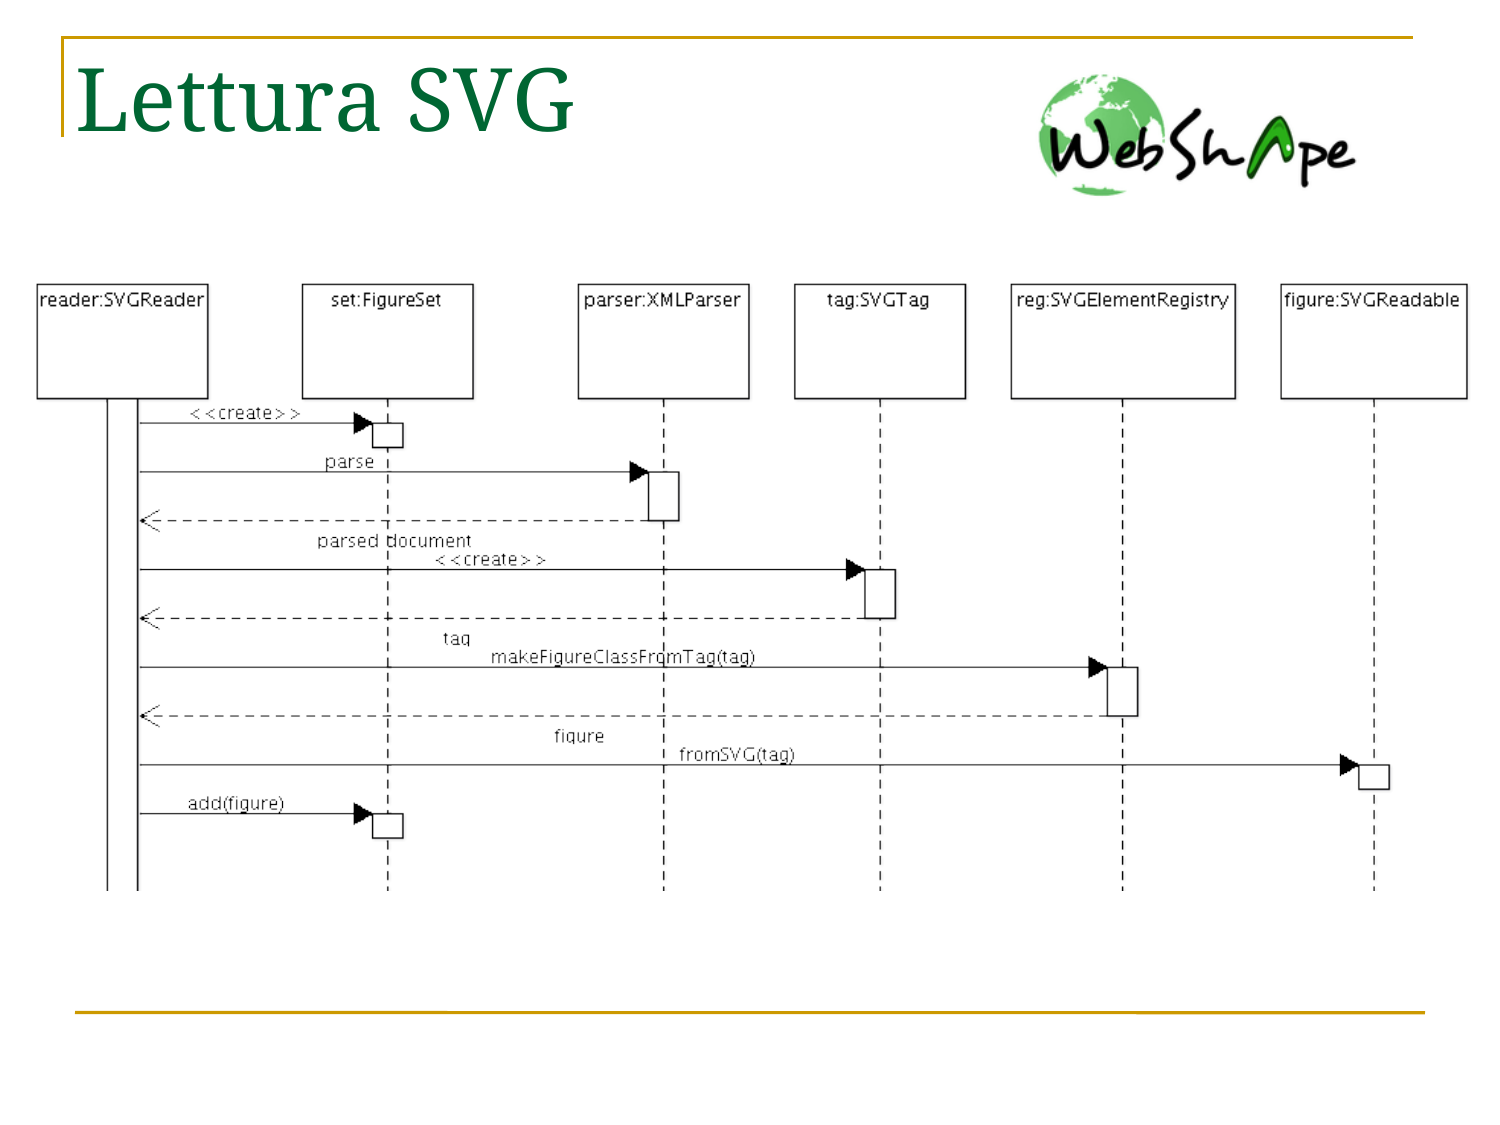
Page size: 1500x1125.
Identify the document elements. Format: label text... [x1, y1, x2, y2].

picture [1012, 47, 1367, 225]
title Lettura SVG [75, 45, 1424, 150]
picture [0, 241, 1500, 891]
